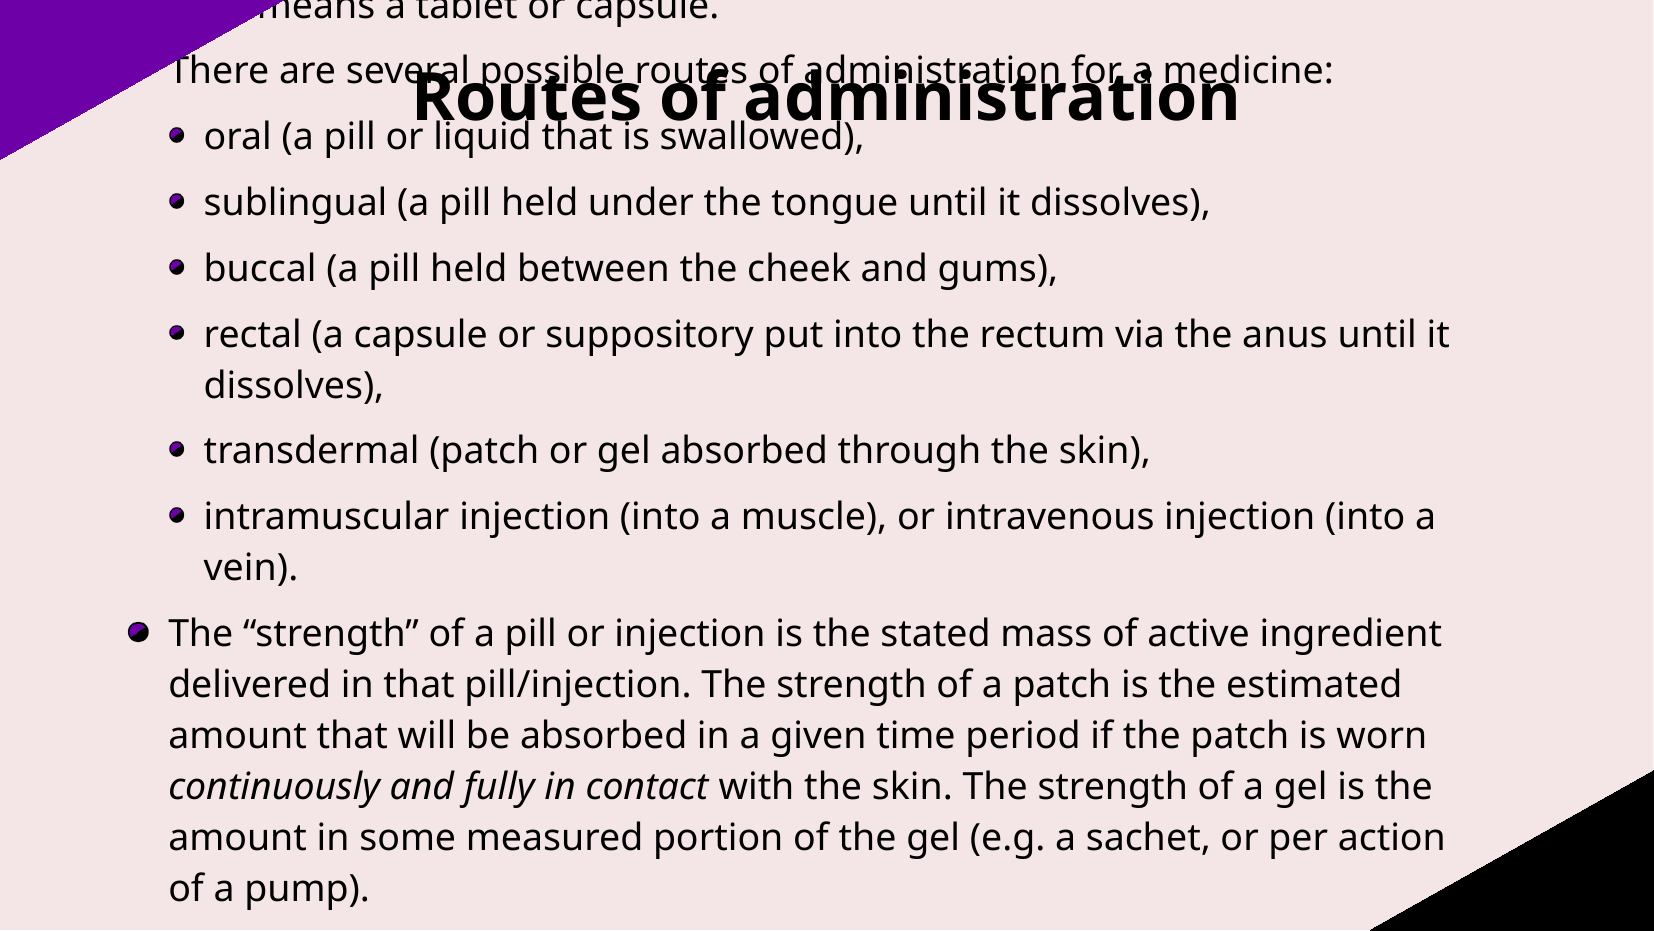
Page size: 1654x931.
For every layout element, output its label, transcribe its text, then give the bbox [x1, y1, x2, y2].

text_box [1370, 770, 1654, 931]
subtitle “Pill” means a tablet or capsule. There are several possible routes of administration for a medicine: oral (a pill or liquid that is swallowed), sublingual (a pill held under the tongue until it dissolves), buccal (a pill held between the cheek and gums), rectal (a capsule or suppository put into the rectum via the anus until it dissolves), transdermal (patch or gel absorbed through the skin), intramuscular injection (into a muscle), or intravenous injection (into a vein). The “strength” of a pill or injection is the stated mass of active ingredient delivered in that pill/injection. The strength of a patch is the estimated amount that will be absorbed in a given time period if the patch is worn continuously and fully in contact with the skin. The strength of a gel is the amount in some measured portion of the gel (e.g. a sachet, or per action of a pump). The “dose” is the amount a patient takes over time (typically per day). This might include treatment breaks, e.g. for cyclic HRT. [126, 159, 1482, 909]
picture [142, 76, 150, 81]
picture [168, 126, 185, 144]
title Routes of administration [82, 35, 1571, 154]
text_box [0, 0, 284, 160]
